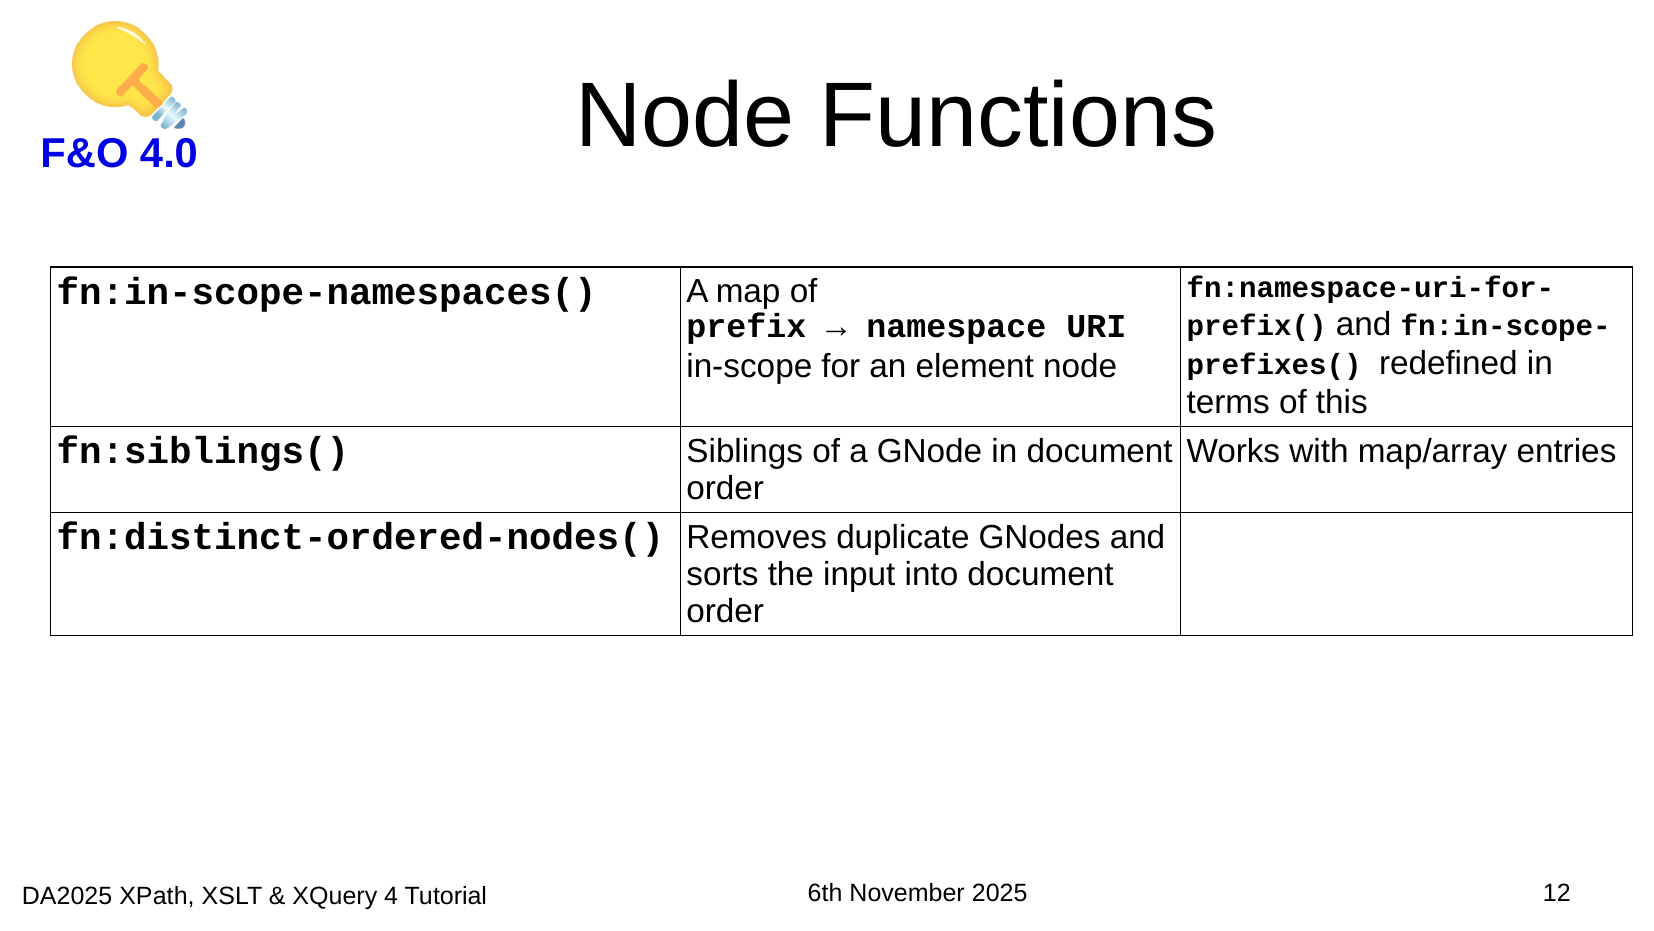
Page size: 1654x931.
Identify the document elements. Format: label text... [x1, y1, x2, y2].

table_cell Removes duplicate GNodes and sorts the input into document order [681, 513, 1180, 635]
table_cell Works with map/array entries [1181, 427, 1632, 512]
table_cell Siblings of a GNode in document order [681, 427, 1180, 512]
picture [72, 21, 187, 129]
table_header fn:namespace-uri-for-prefix() and fn:in-scope-prefixes() redefined in terms of this [1181, 268, 1632, 426]
table_cell fn:siblings() [51, 427, 680, 512]
table_header A map of prefix → namespace URI in-scope for an element node [681, 268, 1180, 426]
table_cell [1181, 513, 1632, 635]
title Node Functions [222, 37, 1571, 193]
table_header fn:in-scope-namespaces() [51, 268, 680, 426]
table_cell fn:distinct-ordered-nodes() [51, 513, 680, 635]
